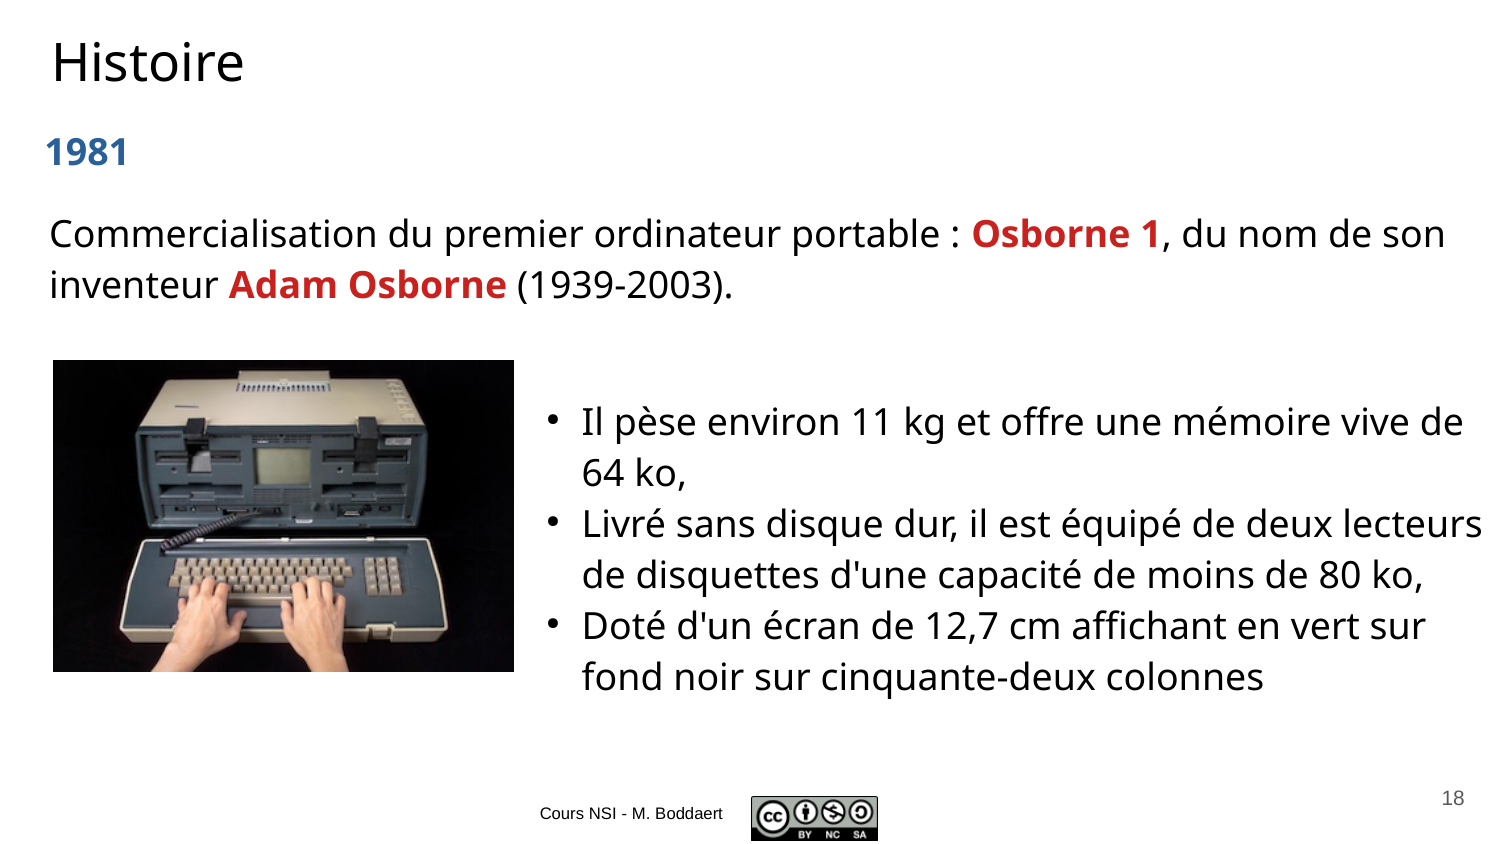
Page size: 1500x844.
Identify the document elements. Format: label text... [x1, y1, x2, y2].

text_box Il pèse environ 11 kg et offre une mémoire vive de 64 ko, Livré sans disque dur, il est équipé de deux lecteurs de disquettes d'une capacité de moins de 80 ko, Doté d'un écran de 12,7 cm affichant en vert sur fond noir sur cinquante-deux colonnes [531, 387, 1500, 664]
text_box Commercialisation du premier ordinateur portable : Osborne 1, du nom de son inventeur Adam Osborne (1939-2003). [34, 200, 1500, 303]
picture [751, 796, 878, 841]
slide_number <numéro> [1389, 764, 1480, 830]
picture [53, 360, 514, 673]
title Histoire [51, 13, 1449, 108]
text_box 1981 [29, 120, 1477, 178]
